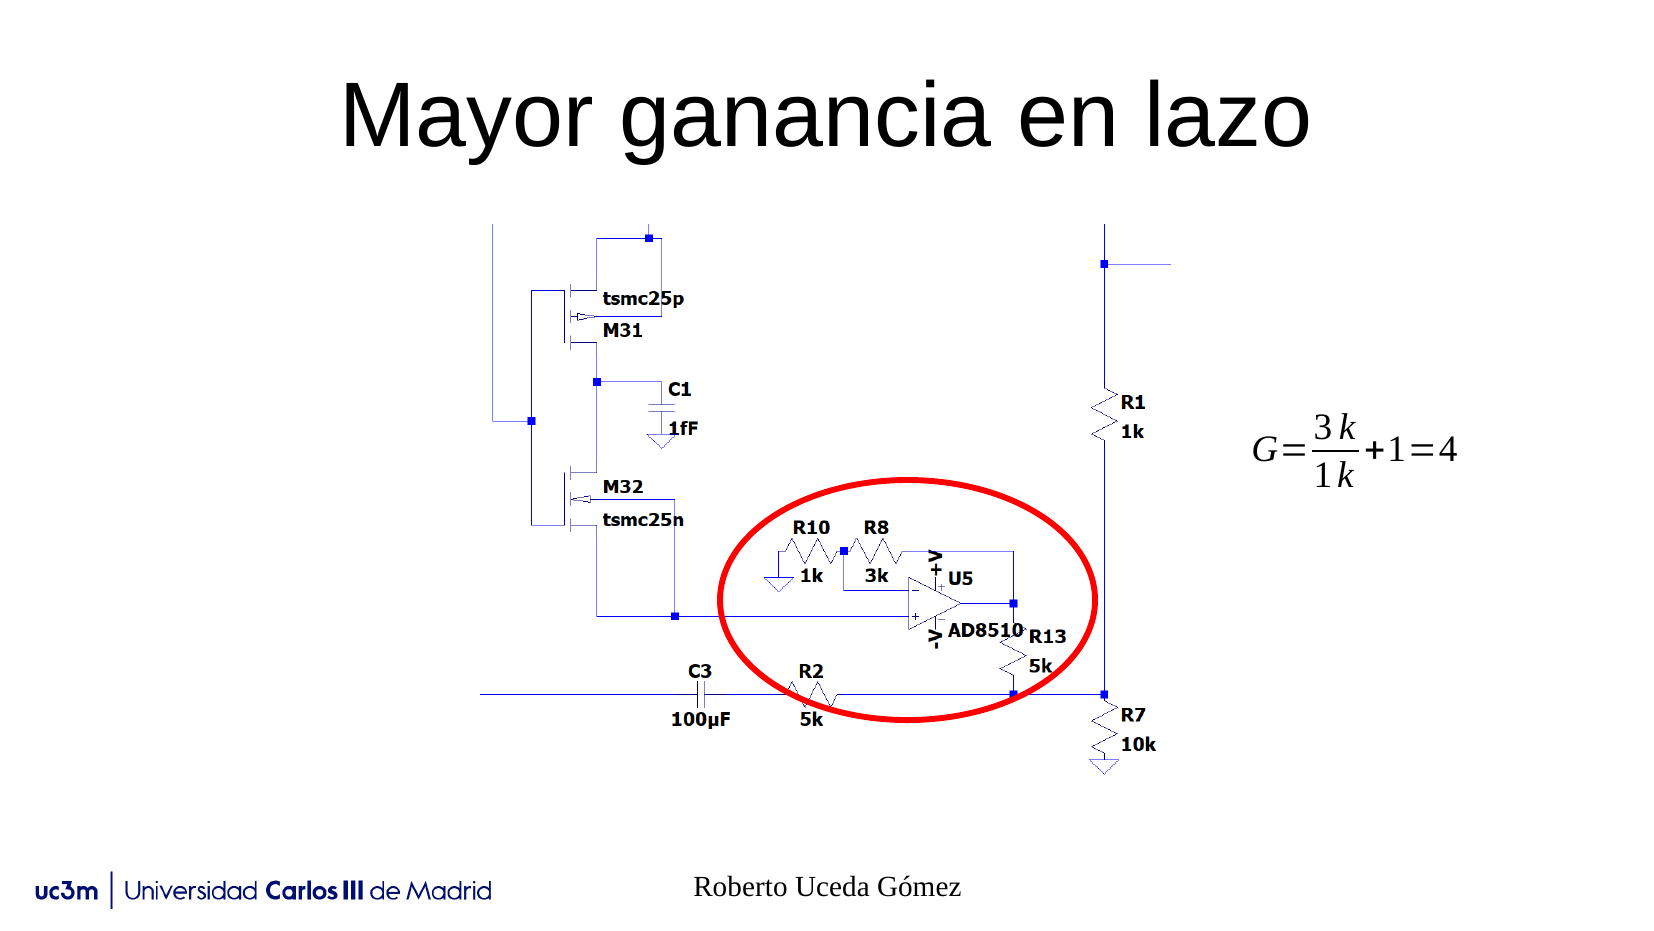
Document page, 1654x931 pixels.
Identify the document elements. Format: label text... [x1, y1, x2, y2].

title Mayor ganancia en lazo [82, 36, 1571, 193]
picture [480, 224, 1171, 777]
picture [15, 865, 511, 915]
chart [1245, 406, 1465, 496]
